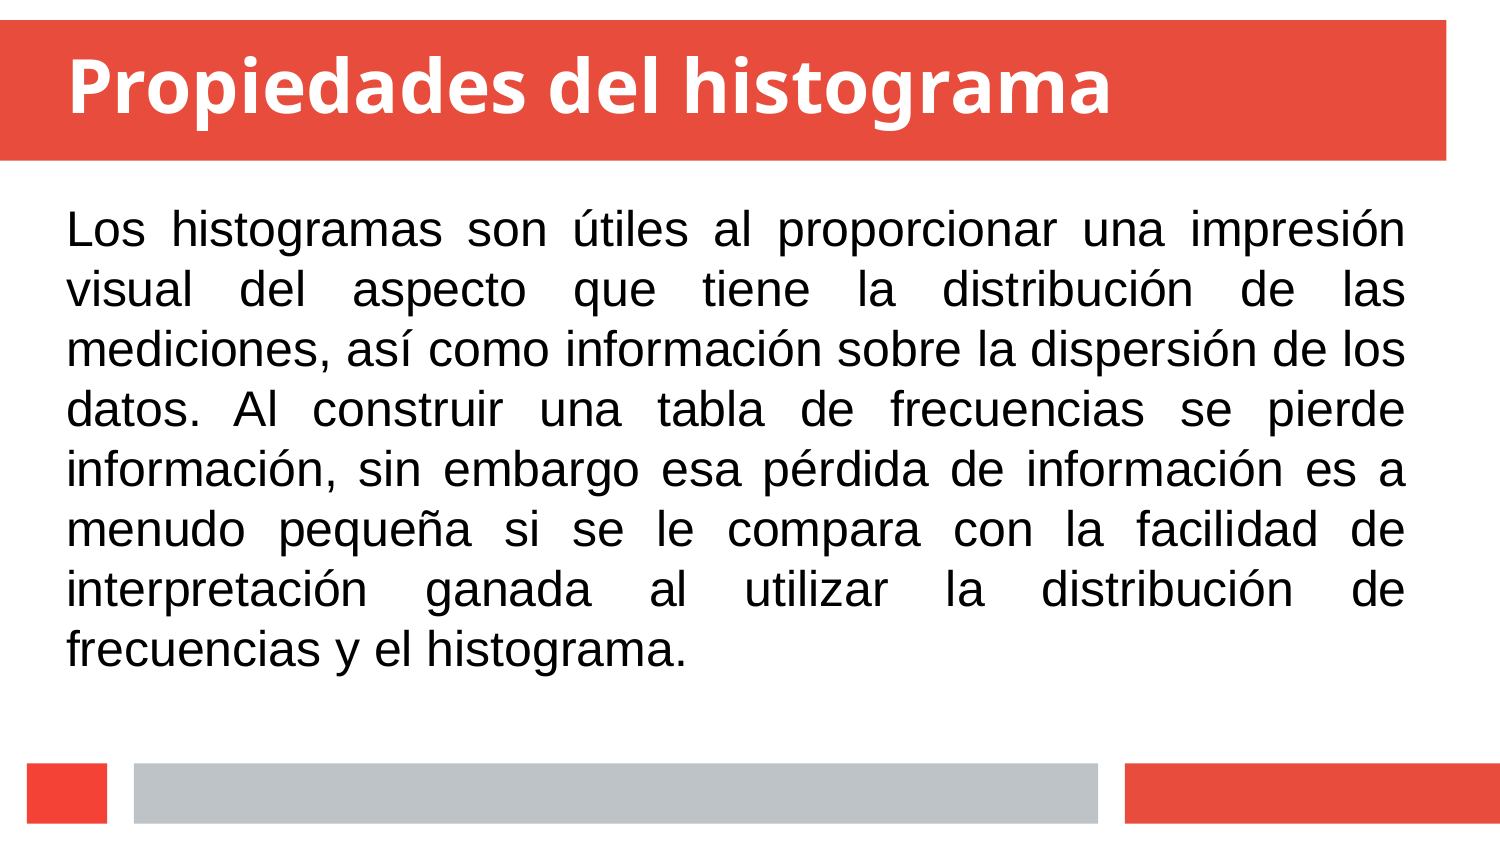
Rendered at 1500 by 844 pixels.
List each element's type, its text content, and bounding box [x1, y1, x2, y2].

title Propiedades del histograma [53, 40, 1447, 141]
subtitle Los histogramas son útiles al proporcionar una impresión visual del aspecto que tiene la distribución de las mediciones, así como información sobre la dispersión de los datos. Al construir una tabla de frecuencias se pierde información, sin embargo esa pérdida de información es a menudo pequeña si se le compara con la facilidad de interpretación ganada al utilizar la distribución de frecuencias y el histograma. [53, 183, 1420, 706]
